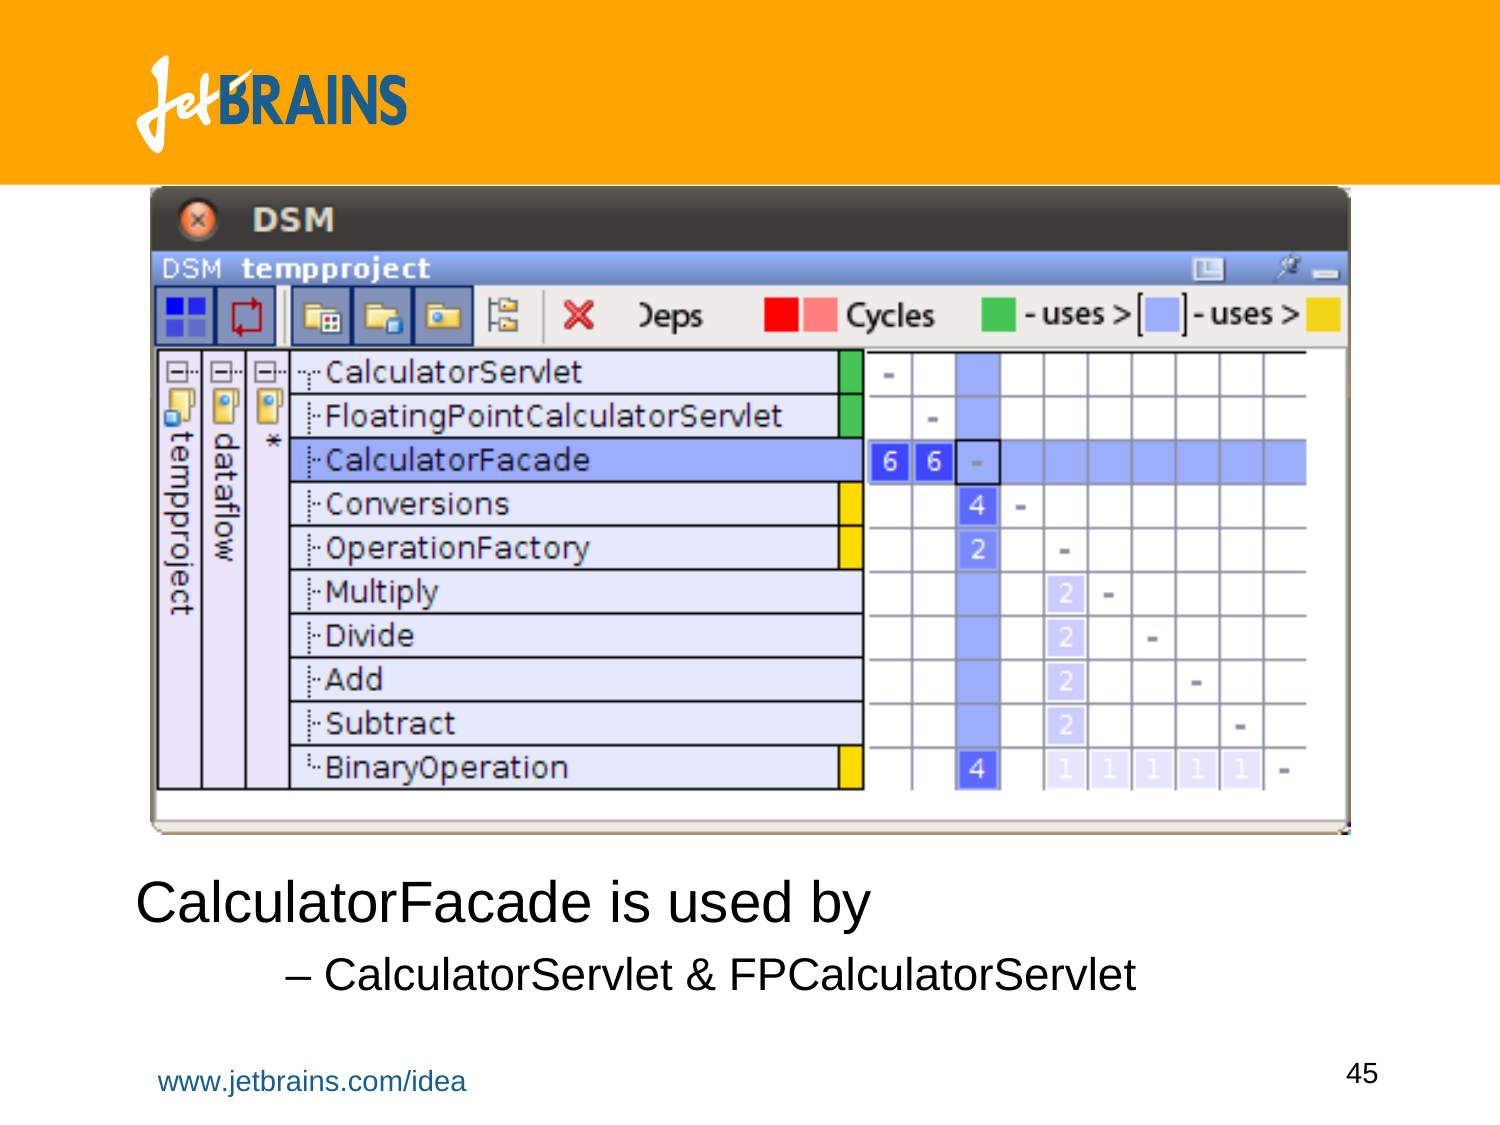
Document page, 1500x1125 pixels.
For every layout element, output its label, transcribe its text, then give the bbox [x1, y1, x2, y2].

subtitle CalculatorFacade is used by – CalculatorServlet & FPCalculatorServlet [135, 872, 1377, 1116]
picture [150, 186, 1351, 835]
